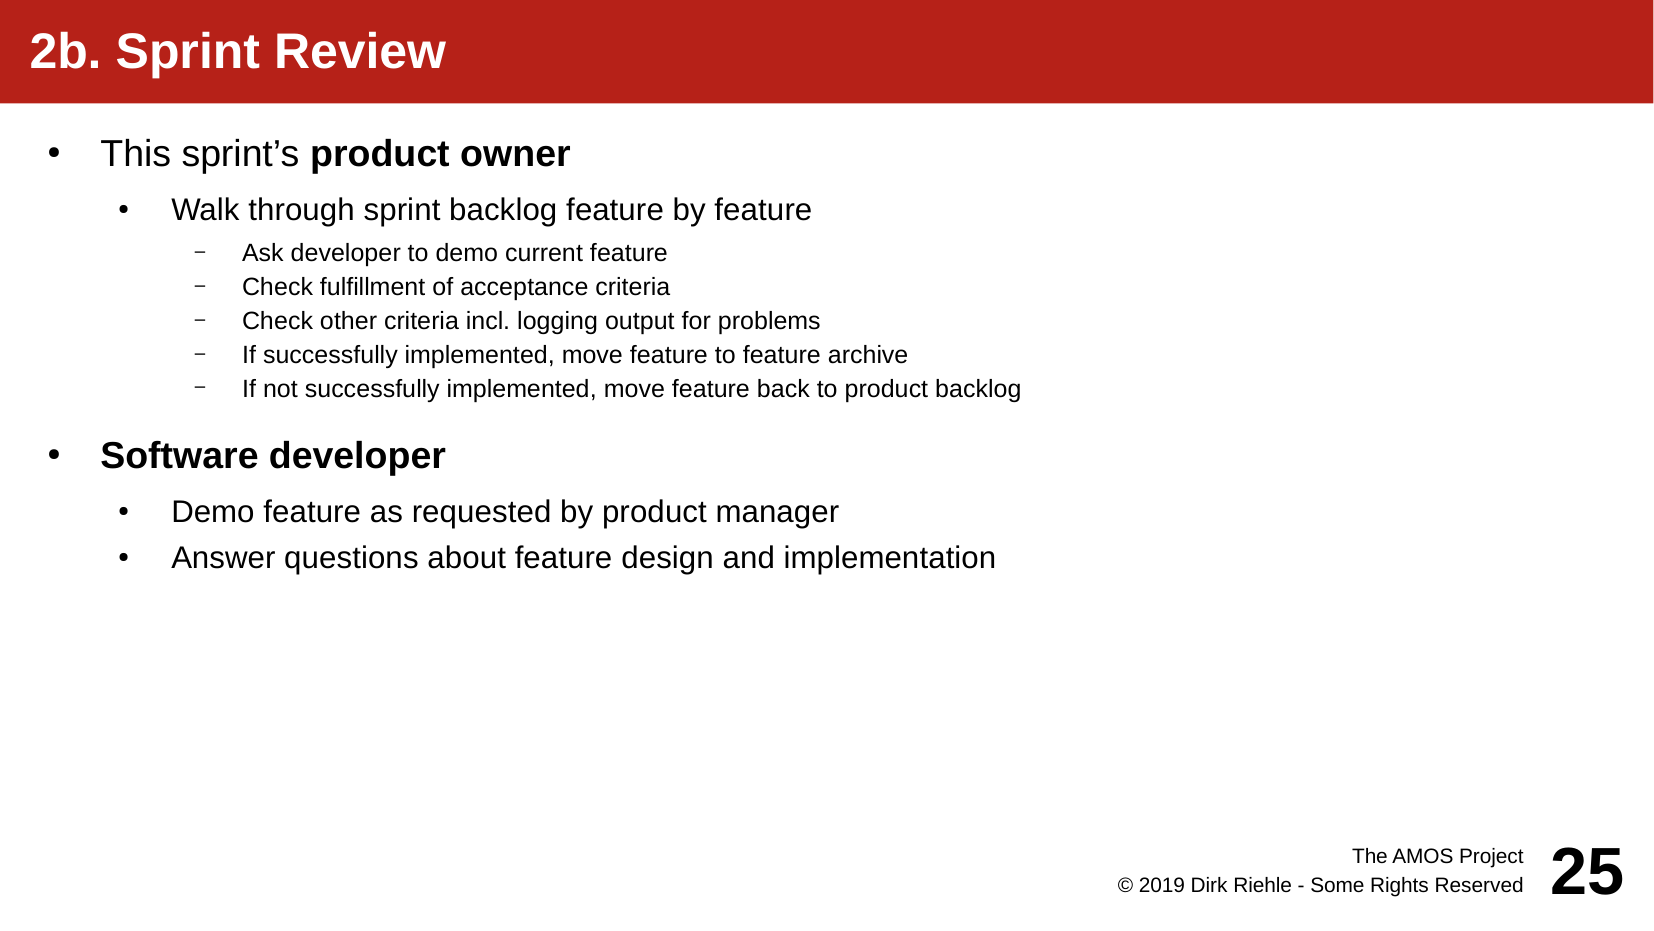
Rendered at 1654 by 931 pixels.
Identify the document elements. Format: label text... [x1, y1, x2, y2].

title 2b. Sprint Review [0, 0, 1654, 104]
list This sprint’s product owner Walk through sprint backlog feature by feature Ask developer to demo current feature Check fulfillment of acceptance criteria Check other criteria incl. logging output for problems If successfully implemented, move feature to feature archive If not successfully implemented, move feature back to product backlog Software developer Demo feature as requested by product manager Answer questions about feature design and implementation [29, 132, 1625, 798]
